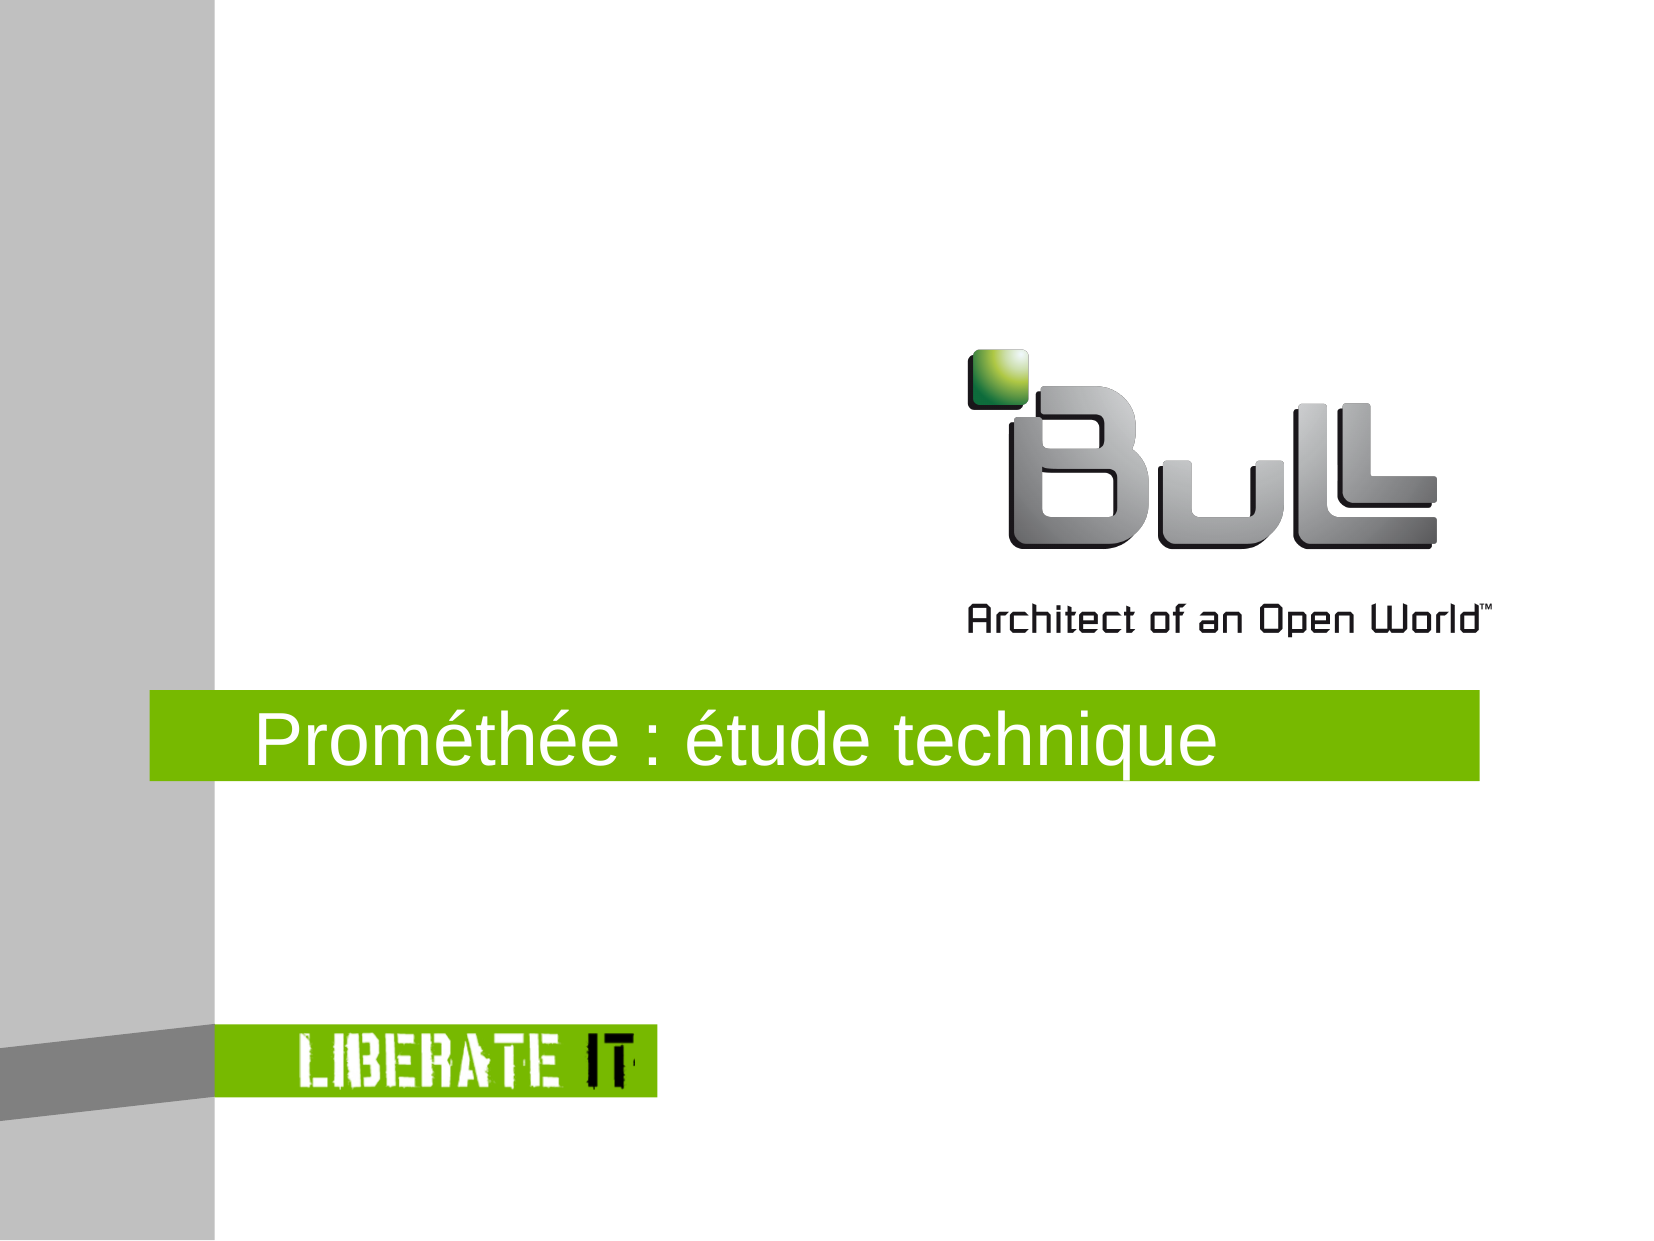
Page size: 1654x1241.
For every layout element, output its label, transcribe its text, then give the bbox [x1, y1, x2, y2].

title Prométhée : étude technique [253, 696, 1465, 783]
picture [927, 333, 1510, 667]
picture [299, 1032, 635, 1090]
